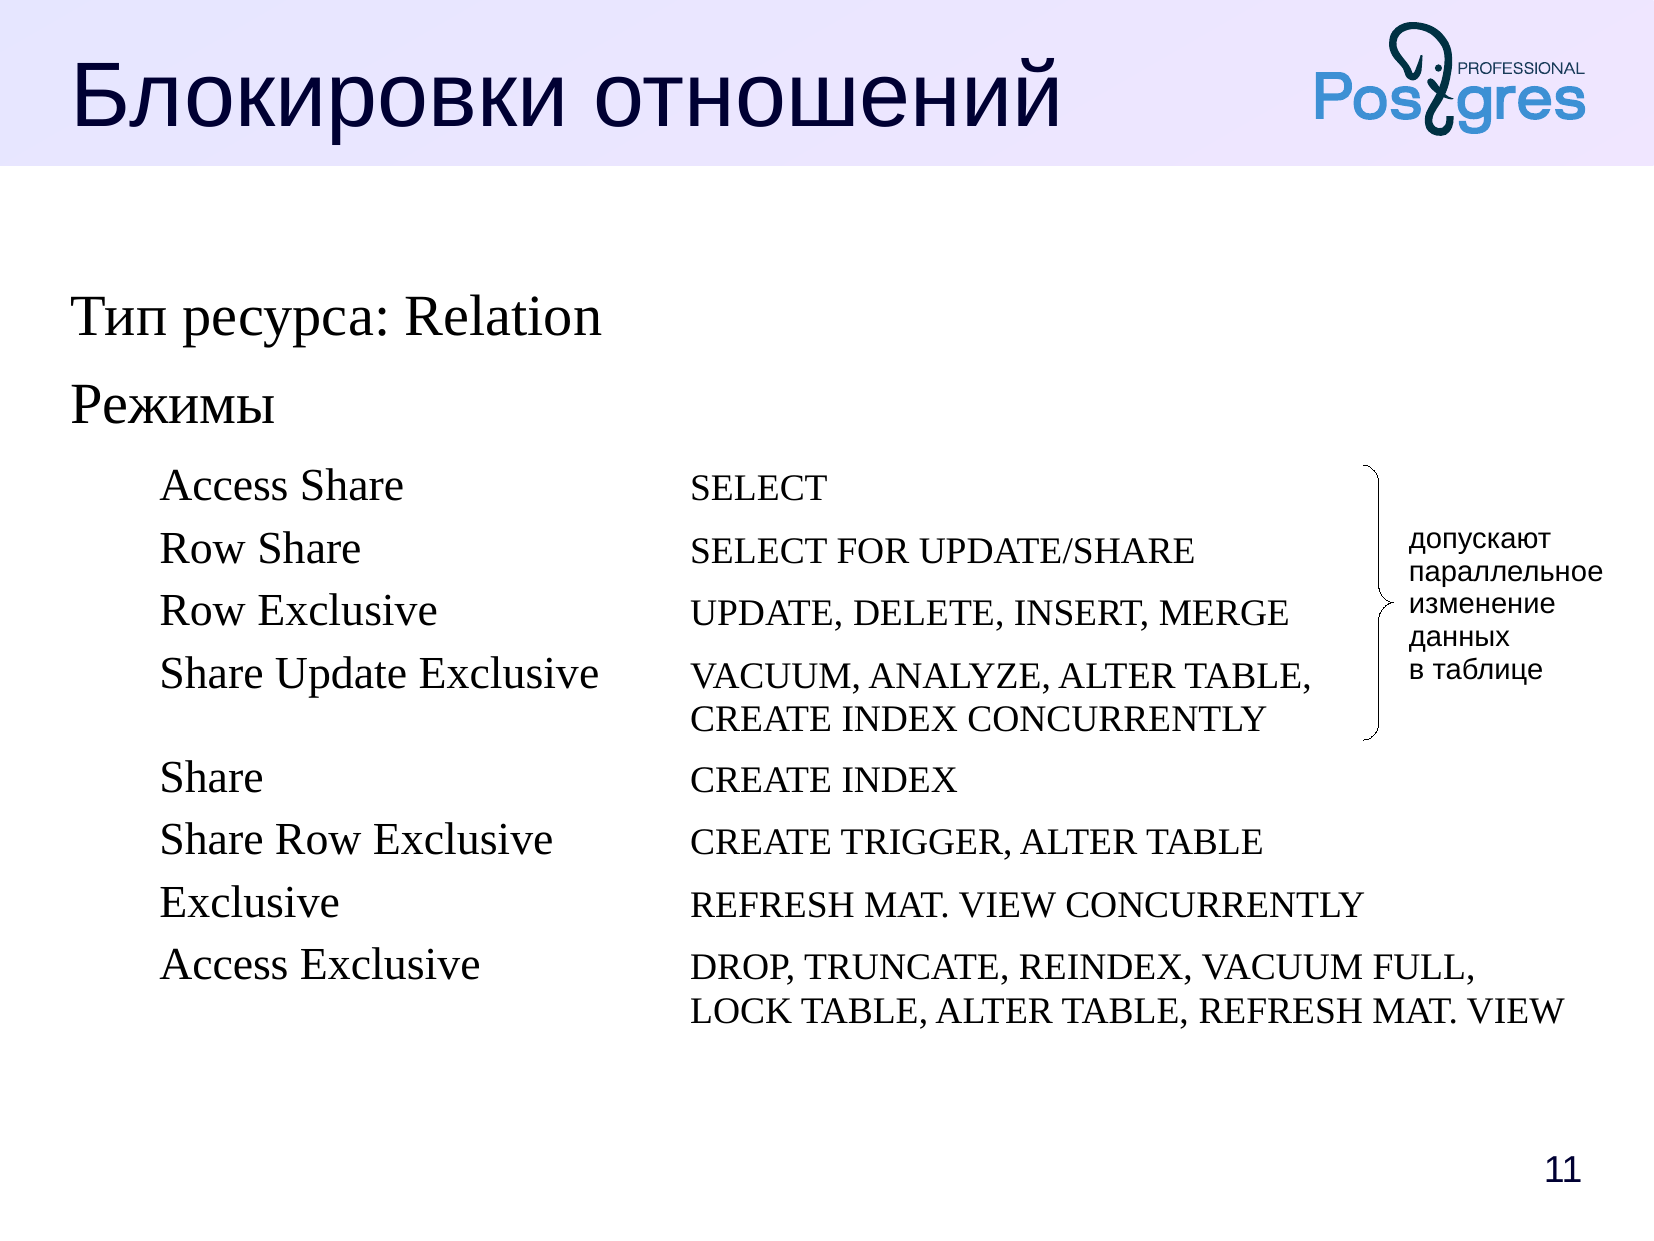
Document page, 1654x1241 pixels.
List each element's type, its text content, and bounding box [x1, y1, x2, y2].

text_box допускают параллельное изменение данных в таблице [1394, 514, 1619, 694]
list Тип ресурса: Relation Режимы Access Share SELECT Row Share SELECT FOR UPDATE/SHARE Row Exclusive UPDATE, DELETE, INSERT, MERGE Share Update Exclusive VACUUM, ANALYZE, ALTER TABLE, СREATE INDEX CONCURRENTLY Share CREATE INDEX Share Row Exclusive CREATE TRIGGER, ALTER TABLE Exclusive REFRESH MAT. VIEW CONCURRENTLY Access Exclusive DROP, TRUNCATE, REINDEX, VACUUM FULL, LOCK TABLE, ALTER TABLE, REFRESH MAT. VIEW [70, 283, 1583, 1141]
title Блокировки отношений [70, 43, 1241, 147]
